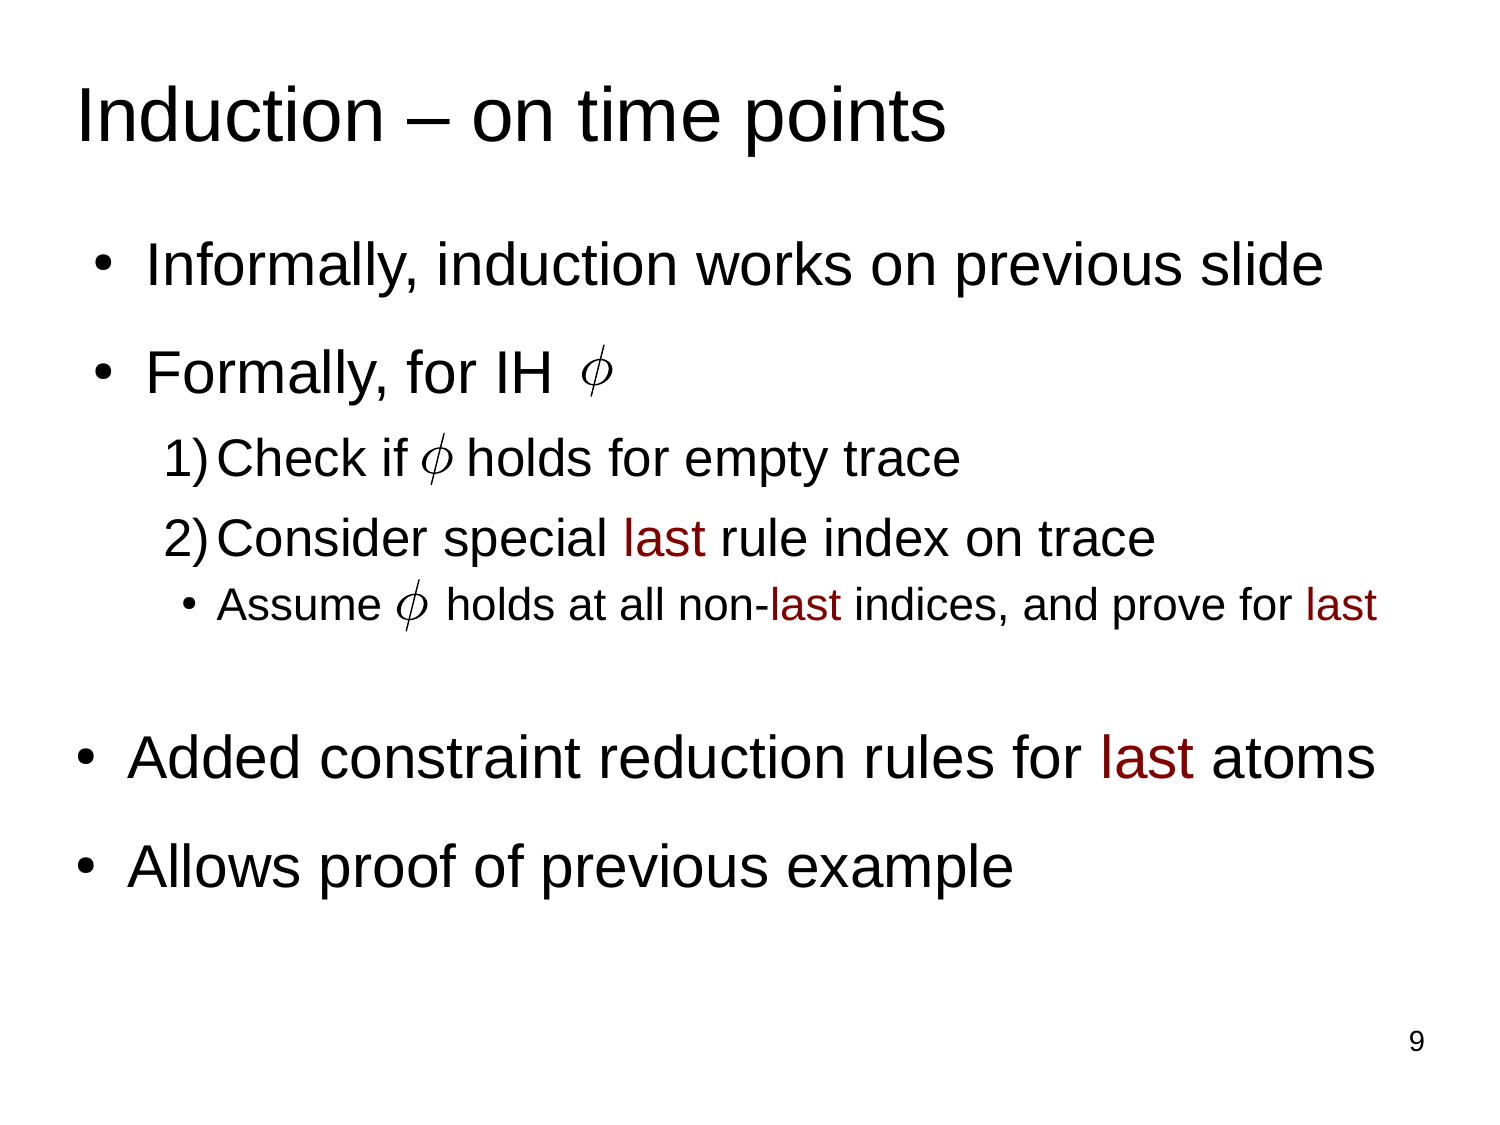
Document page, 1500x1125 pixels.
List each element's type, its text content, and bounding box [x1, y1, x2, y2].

text_box [579, 344, 614, 397]
list Informally, induction works on previous slide Formally, for IH Check if holds for empty trace Consider special last rule index on trace Assume holds at all non-last indices, and prove for last Added constraint reduction rules for last atoms Allows proof of previous example [75, 230, 1425, 1014]
text_box [419, 432, 454, 486]
title Induction – on time points [75, 44, 1425, 185]
text_box [394, 579, 429, 632]
